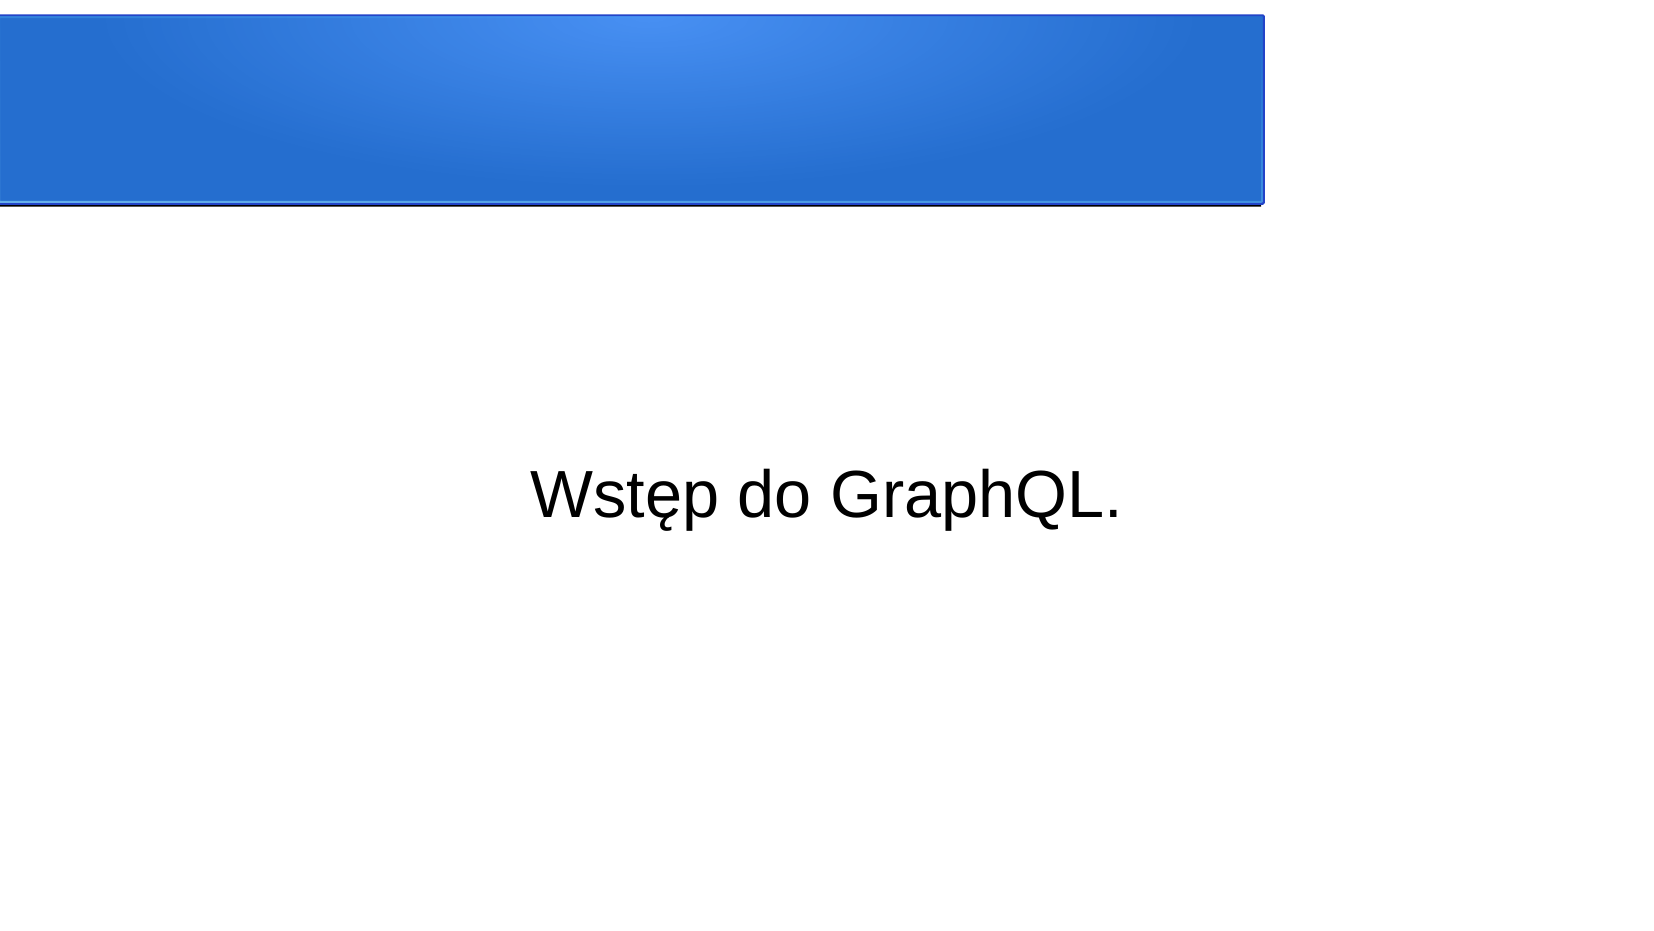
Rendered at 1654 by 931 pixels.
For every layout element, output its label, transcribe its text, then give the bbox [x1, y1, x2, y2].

subtitle Wstęp do GraphQL. [82, 224, 1571, 764]
